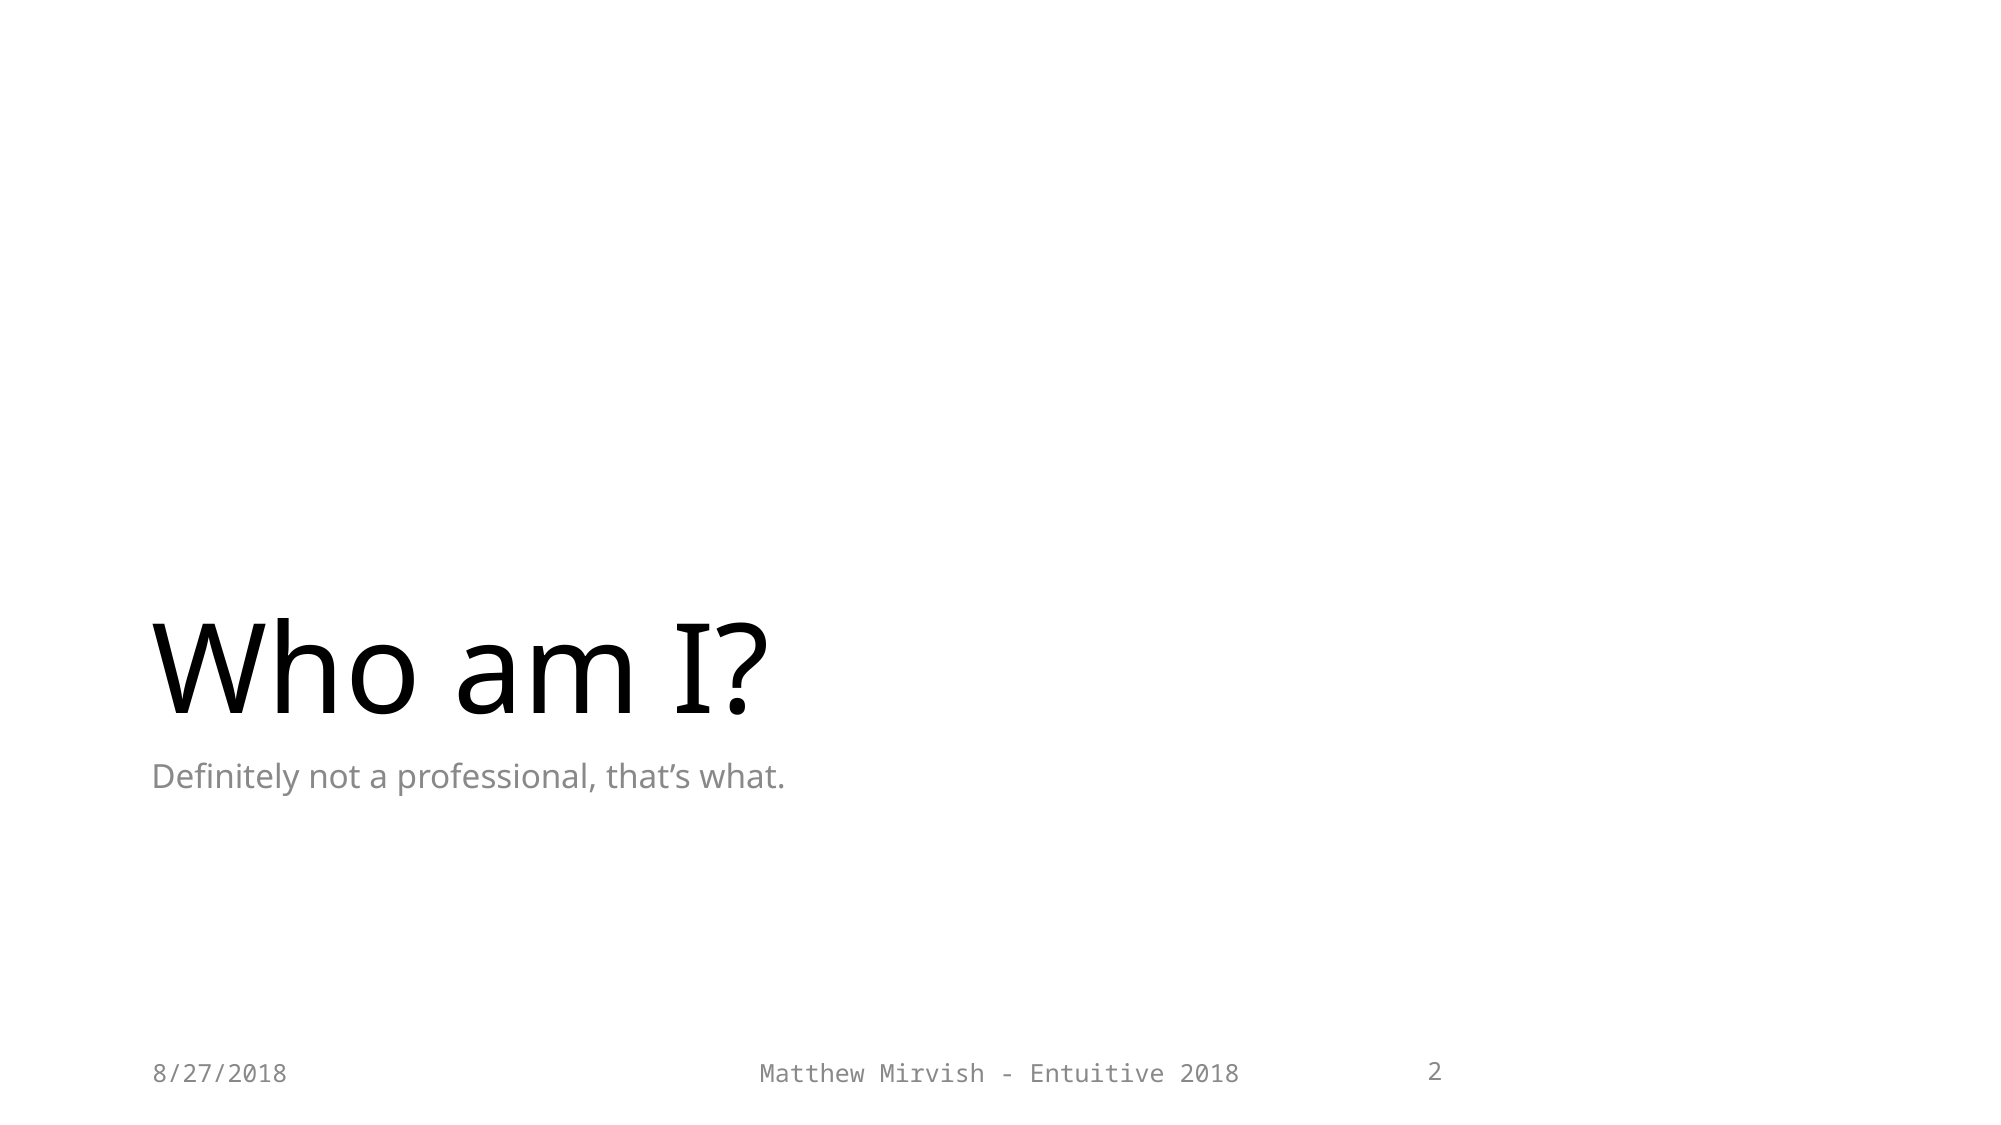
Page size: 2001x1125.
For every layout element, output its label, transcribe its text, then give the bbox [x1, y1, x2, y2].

text_box 2 [1412, 1042, 1863, 1103]
list Definitely not a professional, that’s what. [136, 752, 1862, 999]
text_box Matthew Mirvish - Entuitive 2018 [662, 1042, 1338, 1103]
title Who am I? [136, 583, 1862, 749]
text_box 8/27/2018 [137, 1042, 588, 1103]
